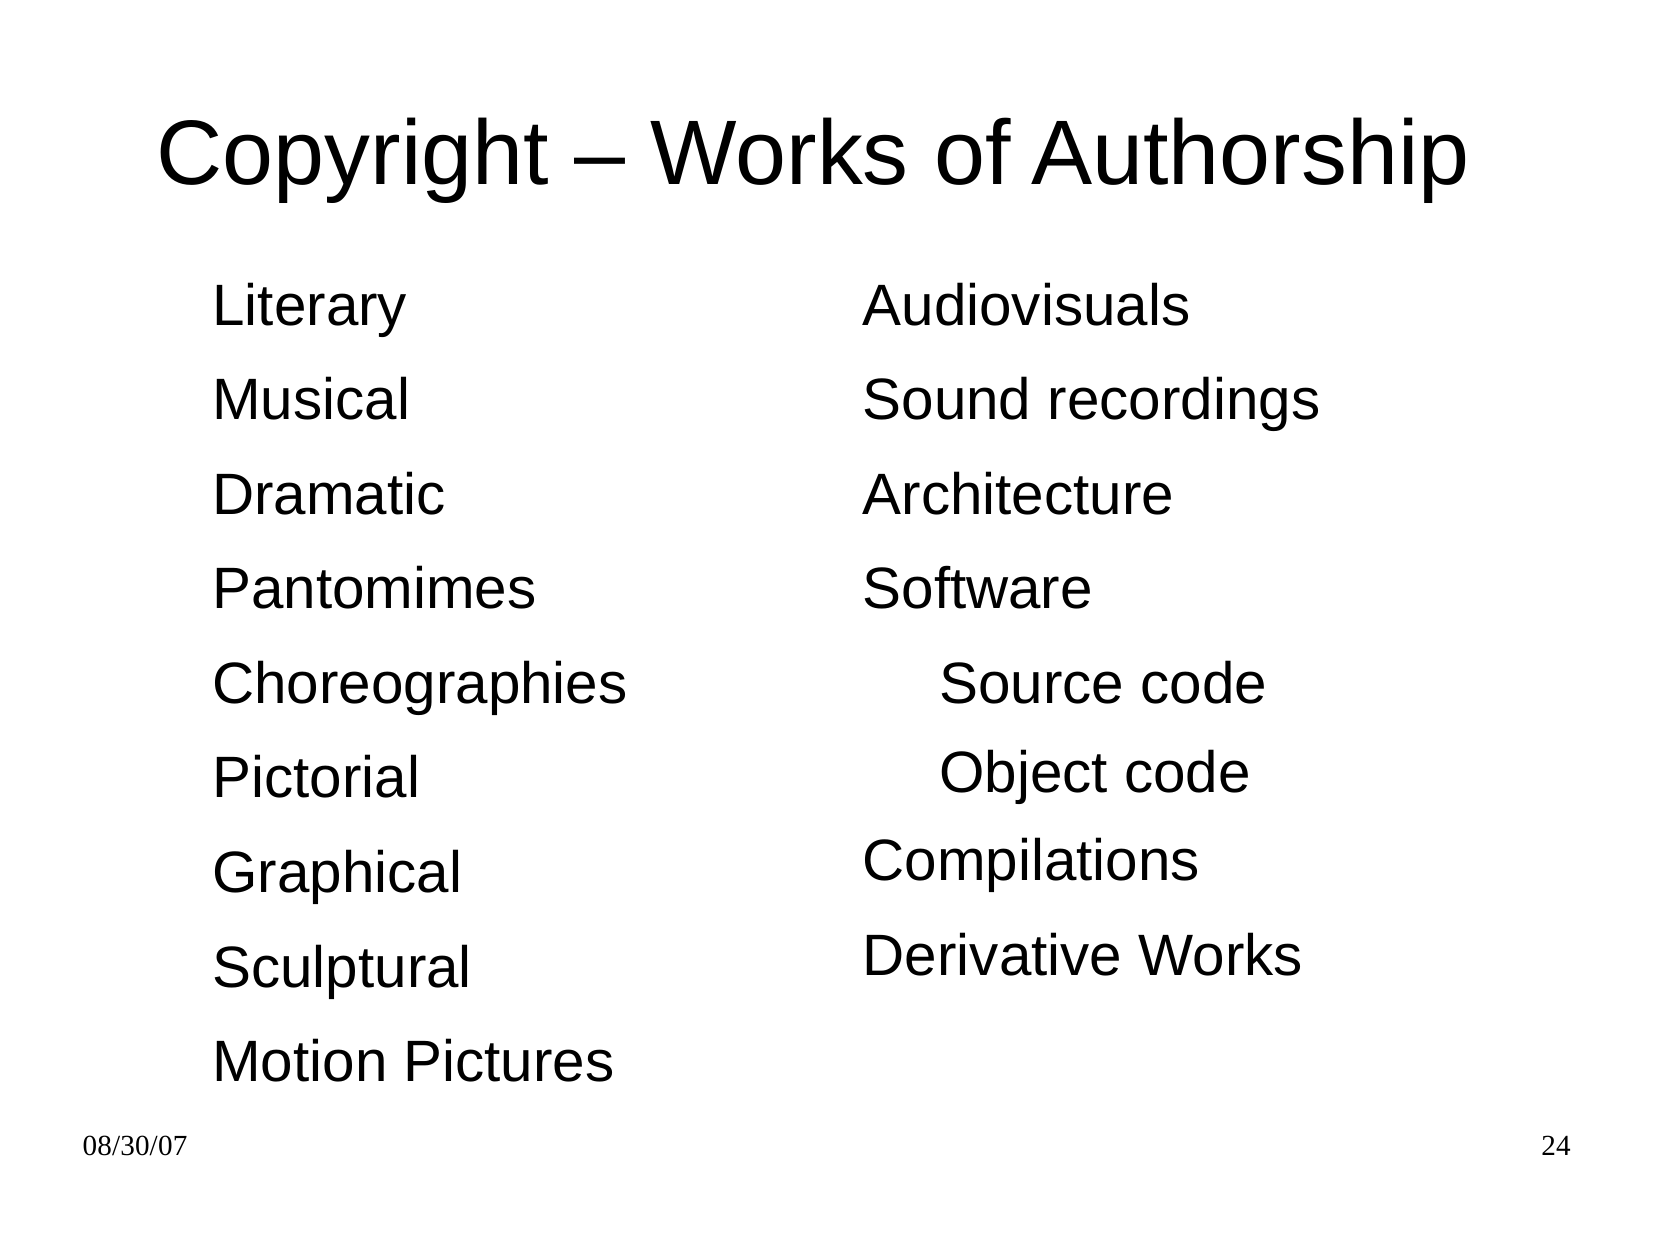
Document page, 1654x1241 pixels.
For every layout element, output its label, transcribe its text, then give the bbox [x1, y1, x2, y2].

list Literary Musical Dramatic Pantomimes Choreographies Pictorial Graphical Sculptural Motion Pictures [194, 272, 825, 1092]
title Copyright – Works of Authorship [82, 49, 1571, 257]
list Audiovisuals Sound recordings Architecture Software Source code Object code Compilations Derivative Works [845, 272, 1572, 1077]
